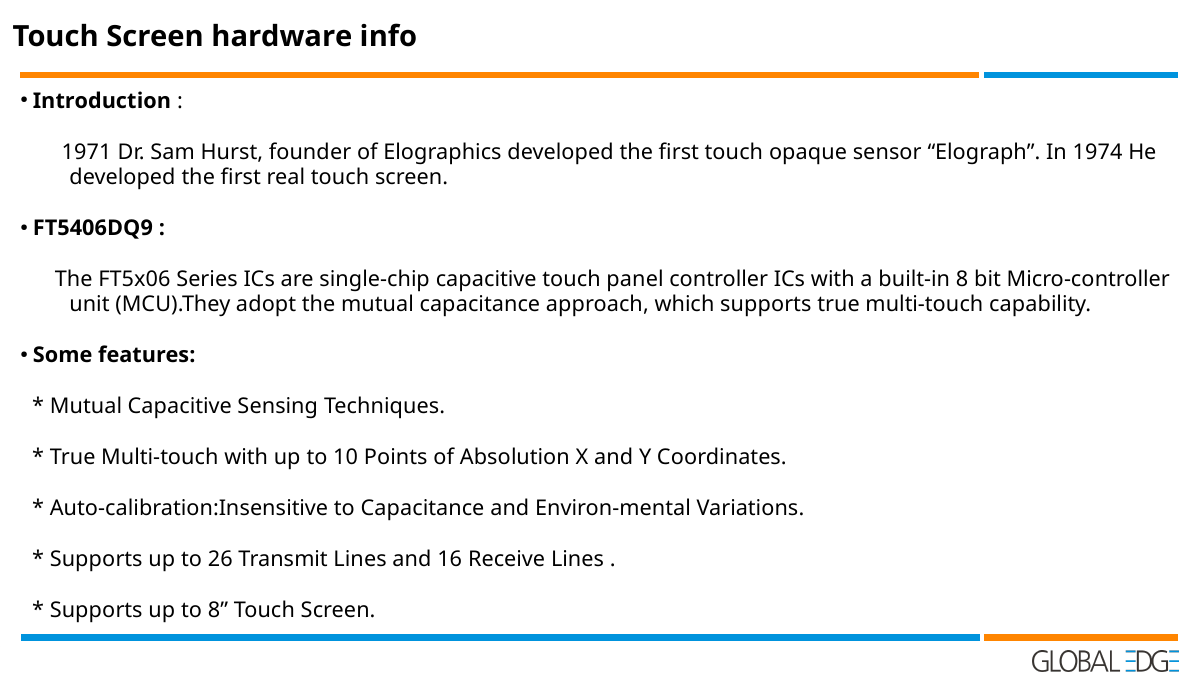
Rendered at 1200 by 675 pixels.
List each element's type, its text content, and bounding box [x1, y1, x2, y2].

title Touch Screen hardware info [12, 9, 1088, 63]
list Introduction : 1971 Dr. Sam Hurst, founder of Elographics developed the first touch opaque sensor “Elograph”. In 1974 He developed the first real touch screen. FT5406DQ9 : The FT5x06 Series ICs are single-chip capacitive touch panel controller ICs with a built-in 8 bit Micro-controller unit (MCU).They adopt the mutual capacitance approach, which supports true multi-touch capability. Some features: * Mutual Capacitive Sensing Techniques. * True Multi-touch with up to 10 Points of Absolution X and Y Coordinates. * Auto-calibration:Insensitive to Capacitance and Environ-mental Variations. * Supports up to 26 Transmit Lines and 16 Receive Lines . * Supports up to 8” Touch Screen. [20, 87, 1179, 628]
picture [1032, 650, 1179, 672]
